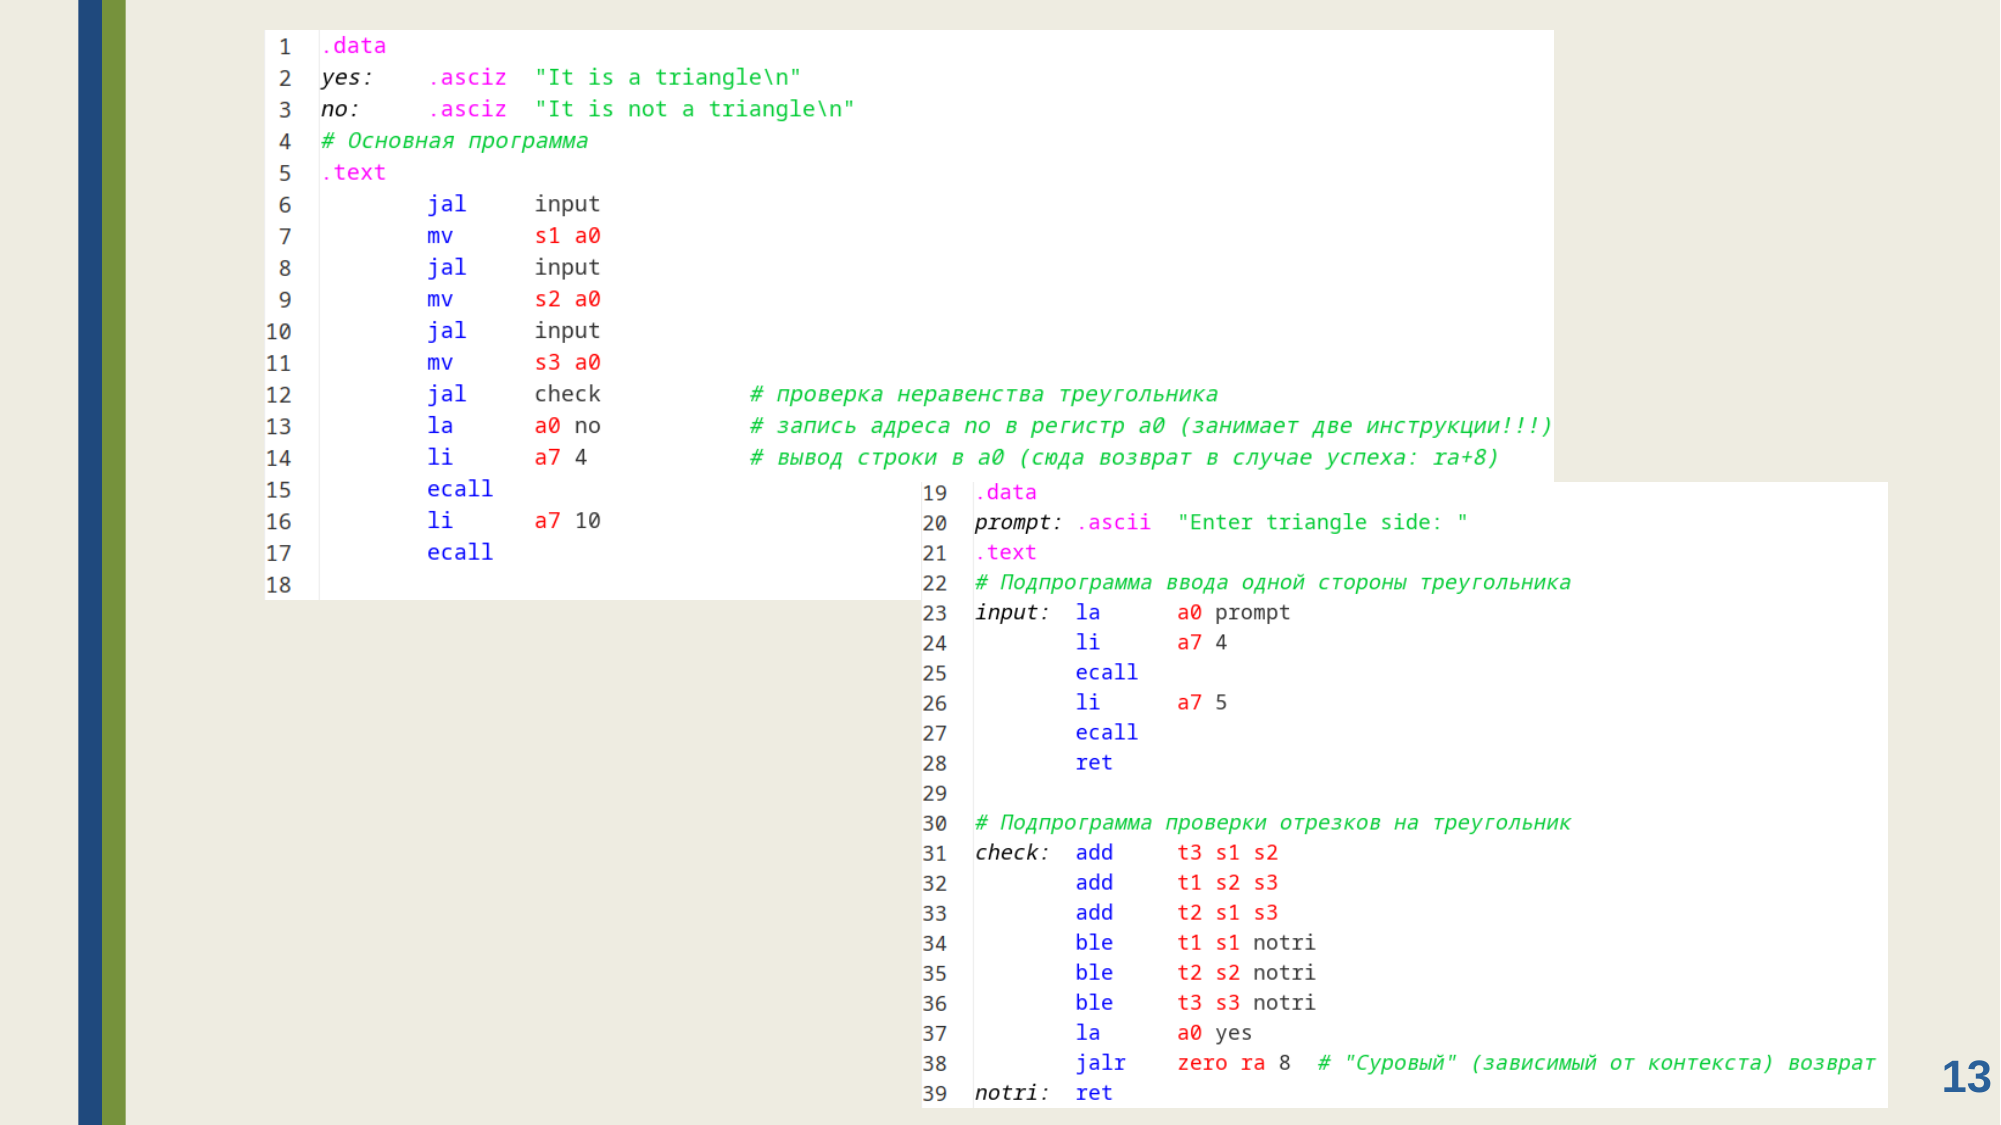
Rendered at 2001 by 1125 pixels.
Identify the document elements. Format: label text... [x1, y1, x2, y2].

picture [264, 30, 1888, 1108]
text_box <номер> [1766, 1043, 1998, 1125]
